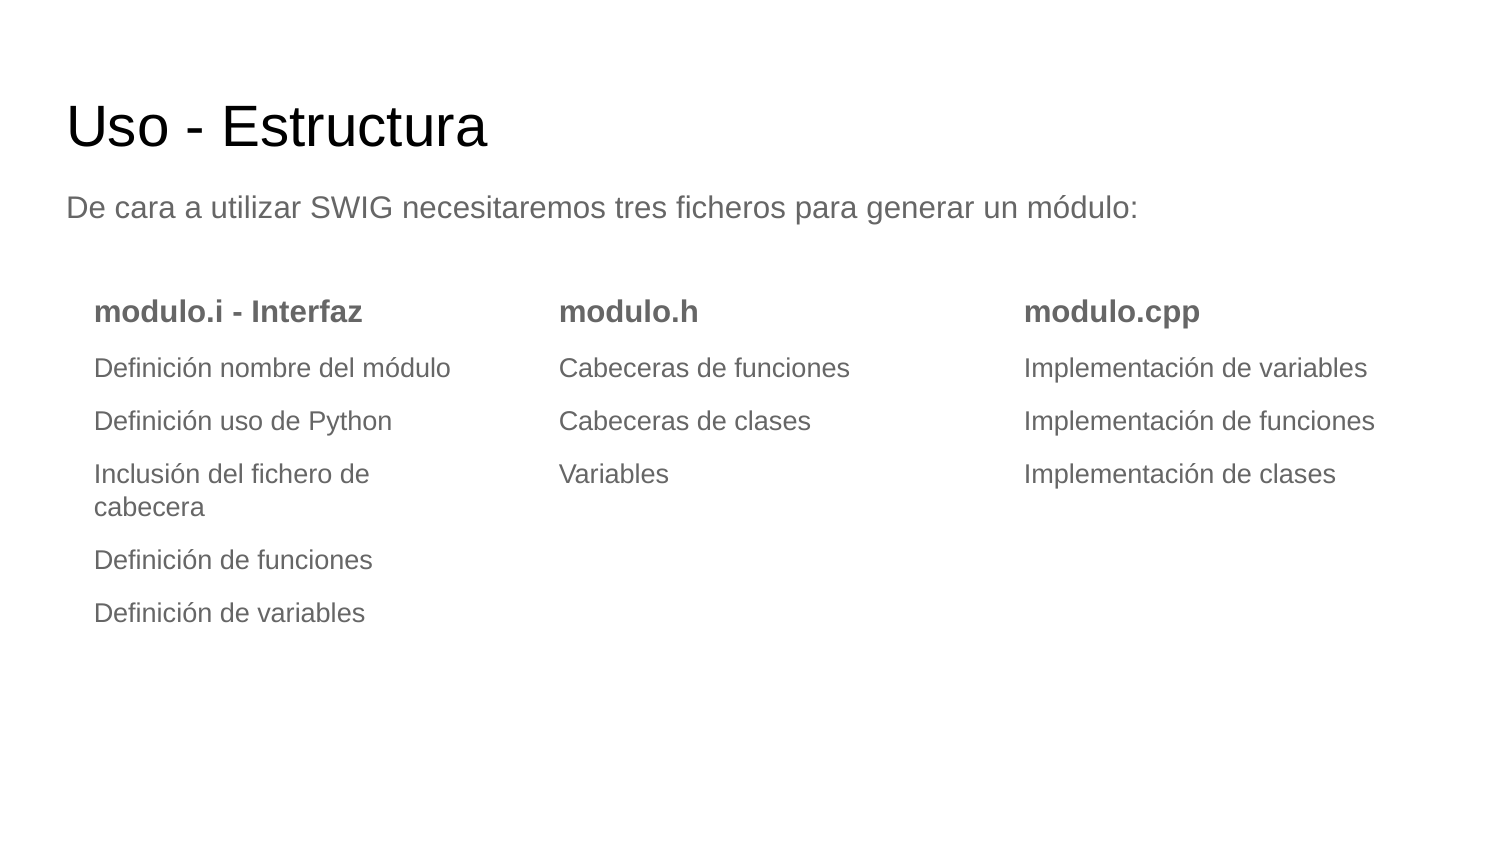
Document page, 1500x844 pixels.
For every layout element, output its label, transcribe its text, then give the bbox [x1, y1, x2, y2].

title Uso - Estructura [51, 72, 1449, 166]
list De cara a utilizar SWIG necesitaremos tres ficheros para generar un módulo: [51, 166, 1449, 277]
text_box modulo.cpp Implementación de variables Implementación de funciones Implementación de clases [1008, 276, 1422, 782]
text_box modulo.h Cabeceras de funciones Cabeceras de clases Variables [543, 276, 957, 782]
text_box modulo.i - Interfaz Definición nombre del módulo Definición uso de Python Inclusión del fichero de cabecera Definición de funciones Definición de variables [78, 276, 492, 782]
